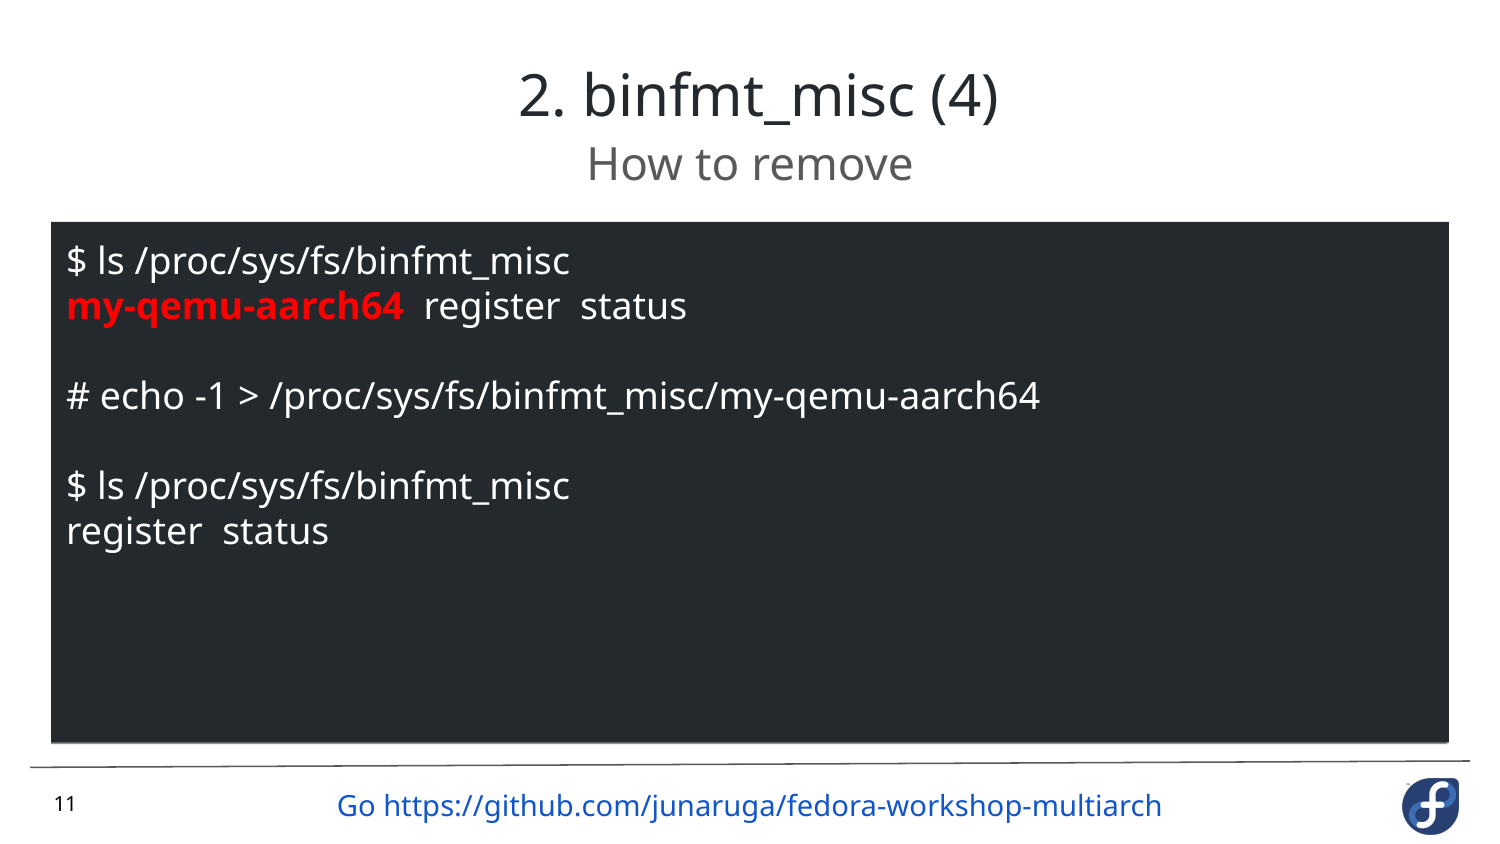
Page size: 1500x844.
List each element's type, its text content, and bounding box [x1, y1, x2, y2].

slide_number <number> [38, 772, 104, 837]
picture [1402, 778, 1459, 835]
slide_number Go https://github.com/junaruga/fedora-workshop-multiarch [191, 772, 1309, 837]
title How to remove [51, 119, 1449, 199]
list $ ls /proc/sys/fs/binfmt_misc my-qemu-aarch64 register status # echo -1 > /proc/sys/fs/binfmt_misc/my-qemu-aarch64 $ ls /proc/sys/fs/binfmt_misc register status [51, 221, 1449, 743]
title 2. binfmt_misc (4) [30, 43, 1488, 138]
